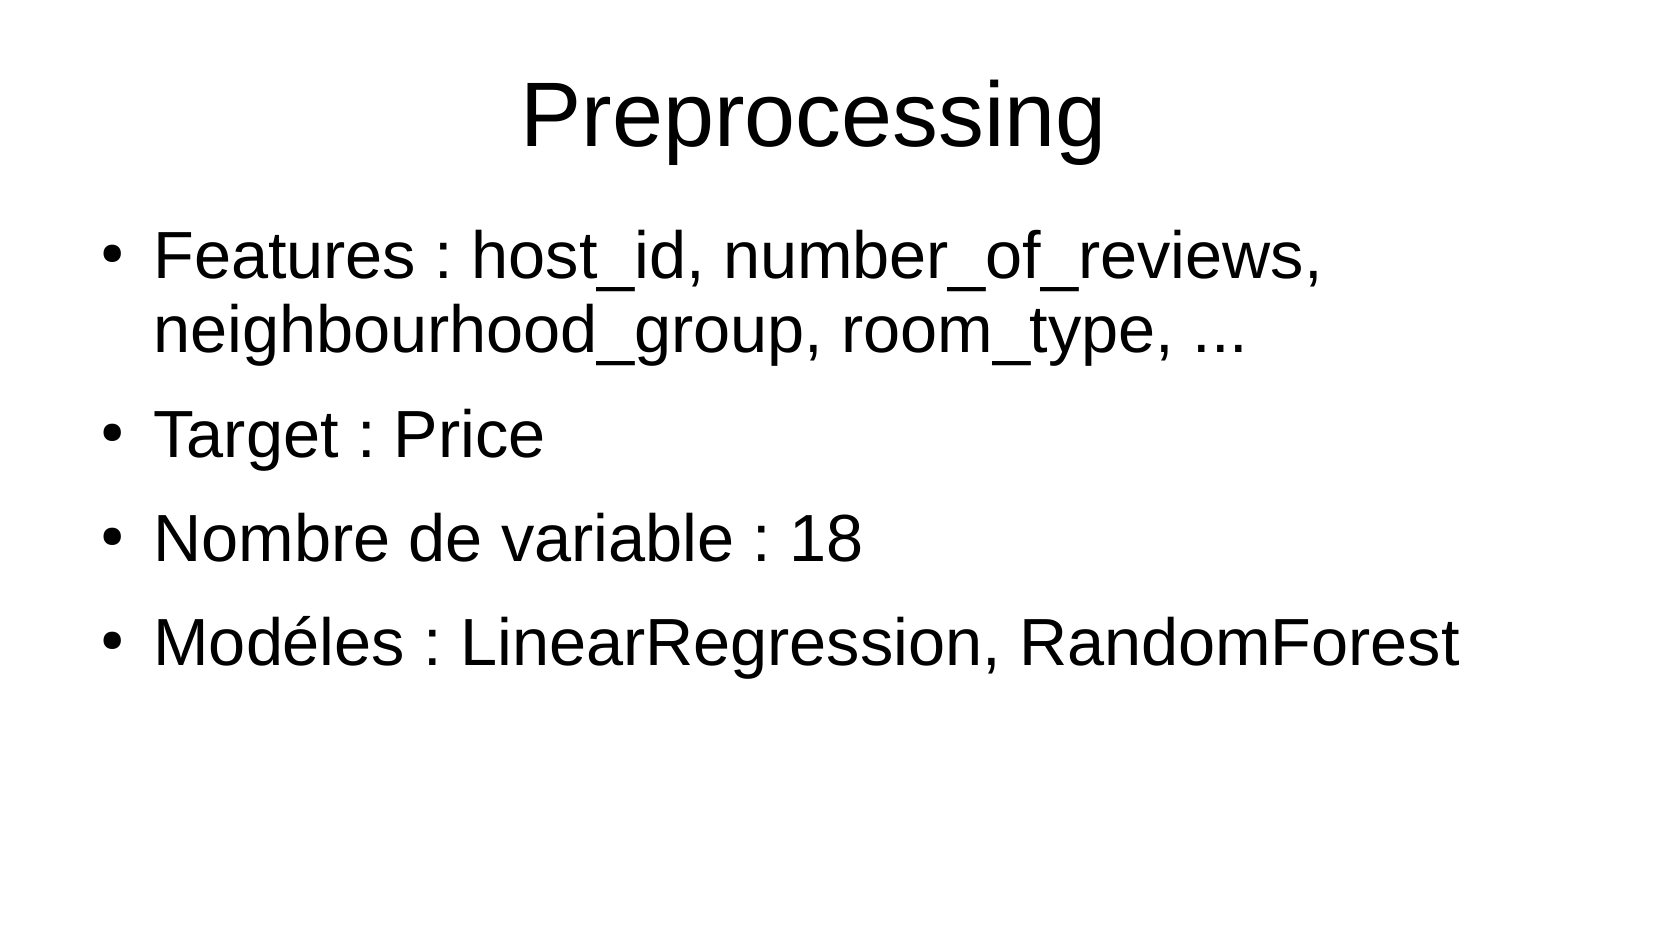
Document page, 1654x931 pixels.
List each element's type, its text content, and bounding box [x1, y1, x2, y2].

list Features : host_id, number_of_reviews, neighbourhood_group, room_type, ... Target : Price Nombre de variable : 18 Modéles : LinearRegression, RandomForest [82, 217, 1571, 758]
title Preprocessing [82, 37, 1571, 193]
